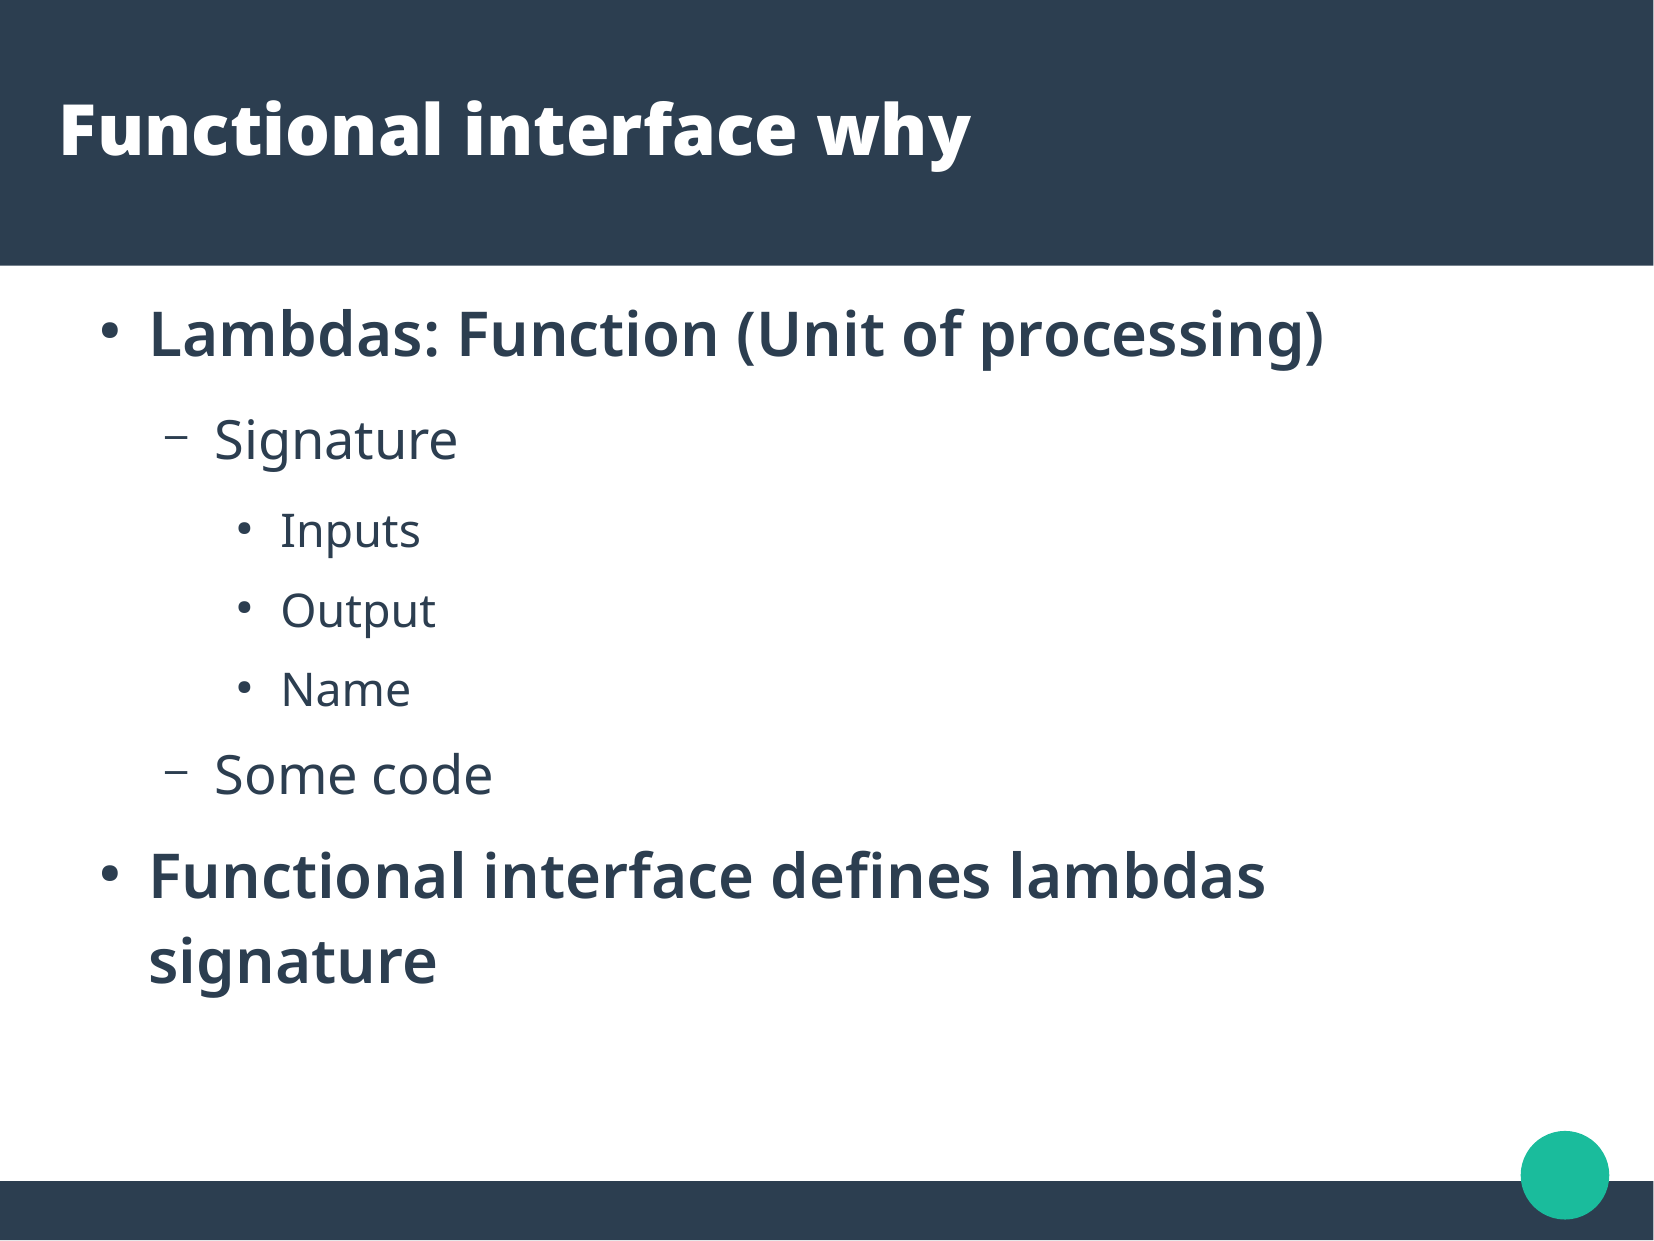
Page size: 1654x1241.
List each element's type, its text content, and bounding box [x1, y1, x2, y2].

list Lambdas: Function (Unit of processing) Signature Inputs Output Name Some code Functional interface defines lambdas signature [82, 290, 1571, 1010]
title Functional interface why [59, 49, 1595, 207]
